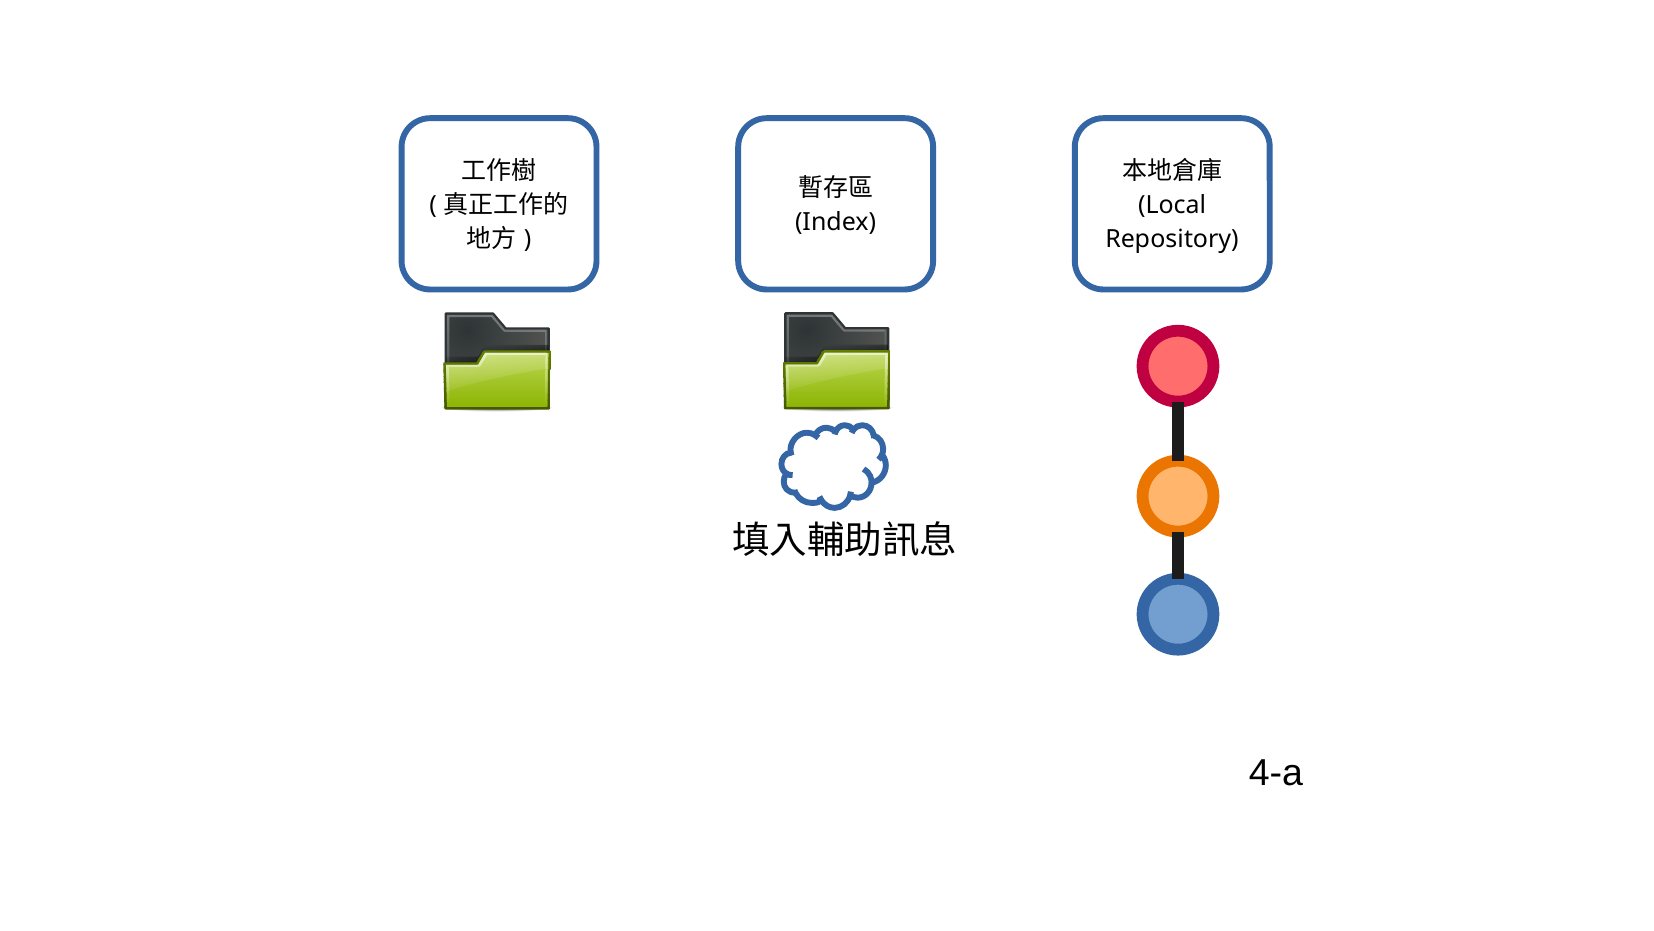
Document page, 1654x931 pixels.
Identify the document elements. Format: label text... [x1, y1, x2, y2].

text_box [1142, 579, 1214, 650]
text_box 暫存區 (Index) [738, 118, 934, 290]
text_box [1142, 330, 1214, 402]
picture [439, 303, 555, 418]
text_box 填入輔助訊息 [696, 502, 993, 617]
text_box [1142, 461, 1214, 532]
picture [779, 302, 895, 418]
text_box 本地倉庫 (Local Repository) [1074, 118, 1270, 290]
text_box 工作樹 (真正工作的地方) [401, 118, 597, 290]
text_box 4-a [1234, 744, 1371, 801]
